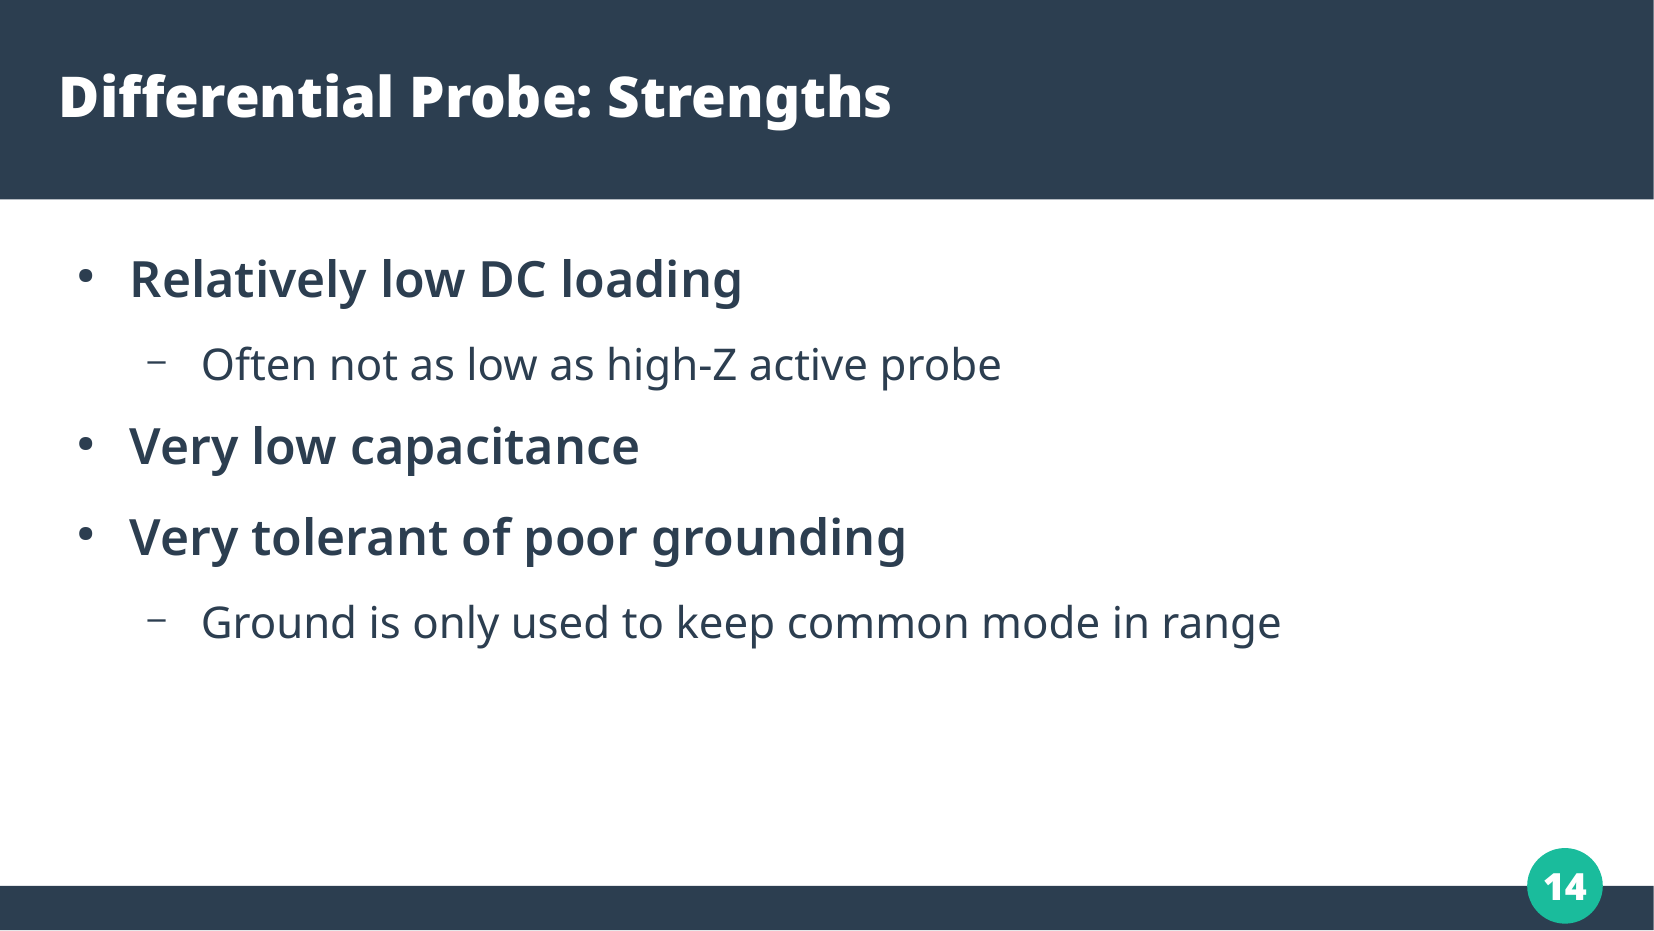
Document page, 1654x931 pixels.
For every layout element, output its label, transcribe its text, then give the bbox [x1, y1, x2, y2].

title Differential Probe: Strengths [59, 37, 1595, 155]
list Relatively low DC loading Often not as low as high-Z active probe Very low capacitance Very tolerant of poor grounding Ground is only used to keep common mode in range [59, 243, 1595, 864]
